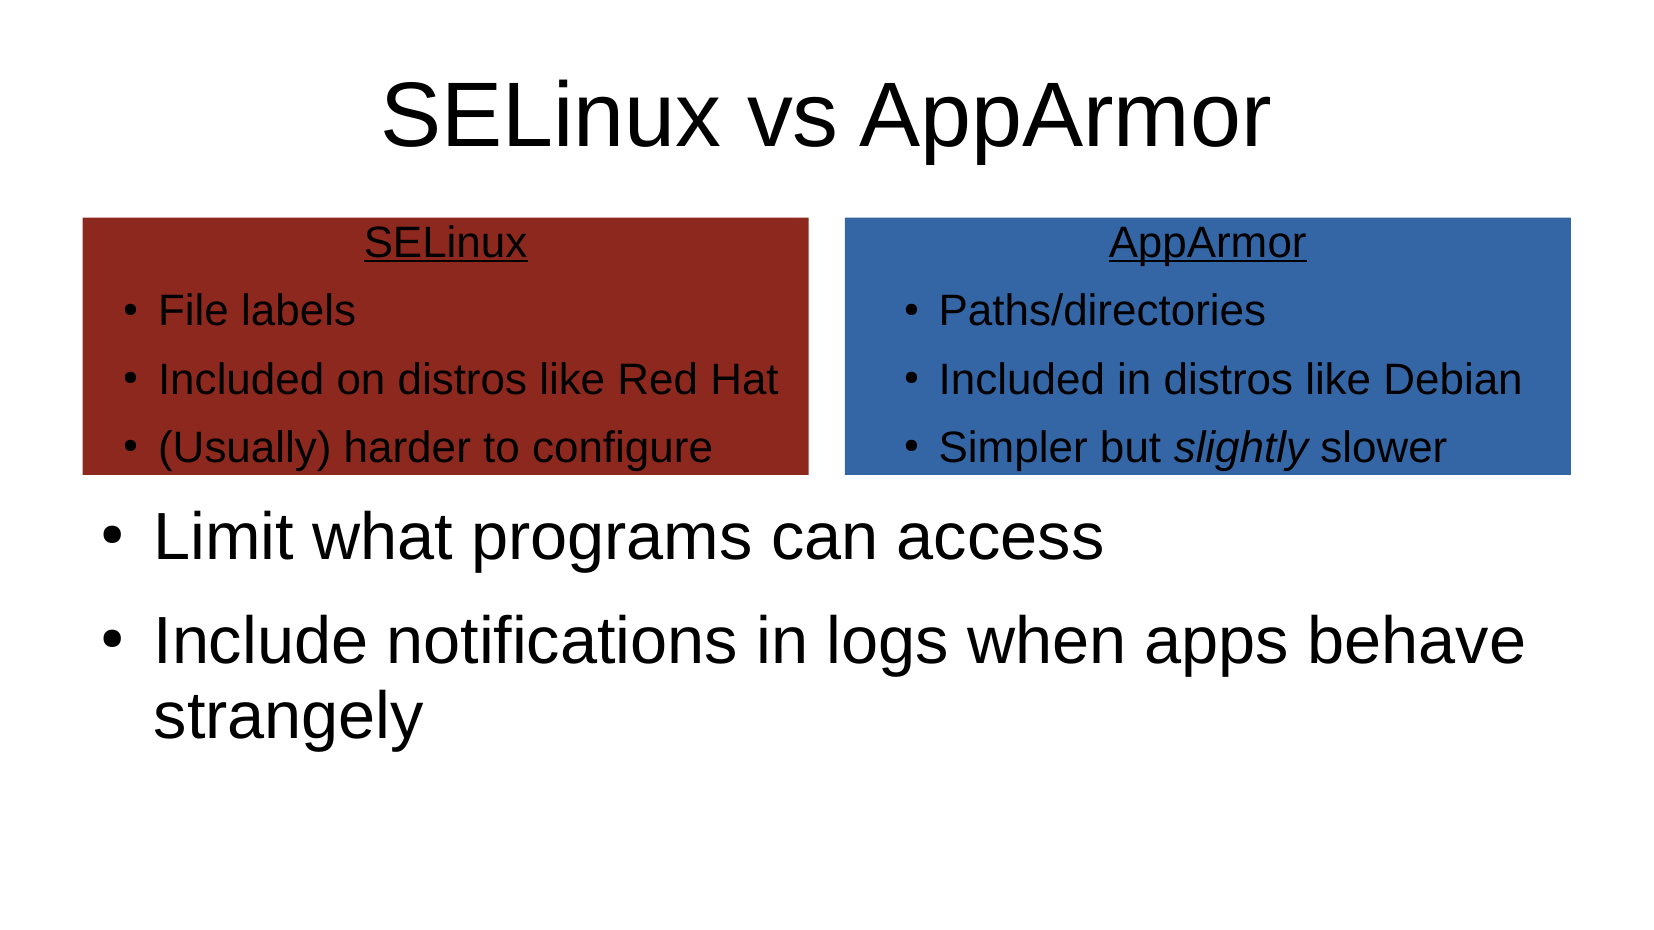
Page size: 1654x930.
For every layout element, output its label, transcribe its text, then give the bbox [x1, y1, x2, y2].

list SELinux File labels Included on distros like Red Hat (Usually) harder to configure [82, 217, 809, 475]
list Limit what programs can access Include notifications in logs when apps behave strangely [82, 499, 1571, 757]
title SELinux vs AppArmor [82, 37, 1571, 193]
list AppArmor Paths/directories Included in distros like Debian Simpler but slightly slower [844, 217, 1571, 475]
